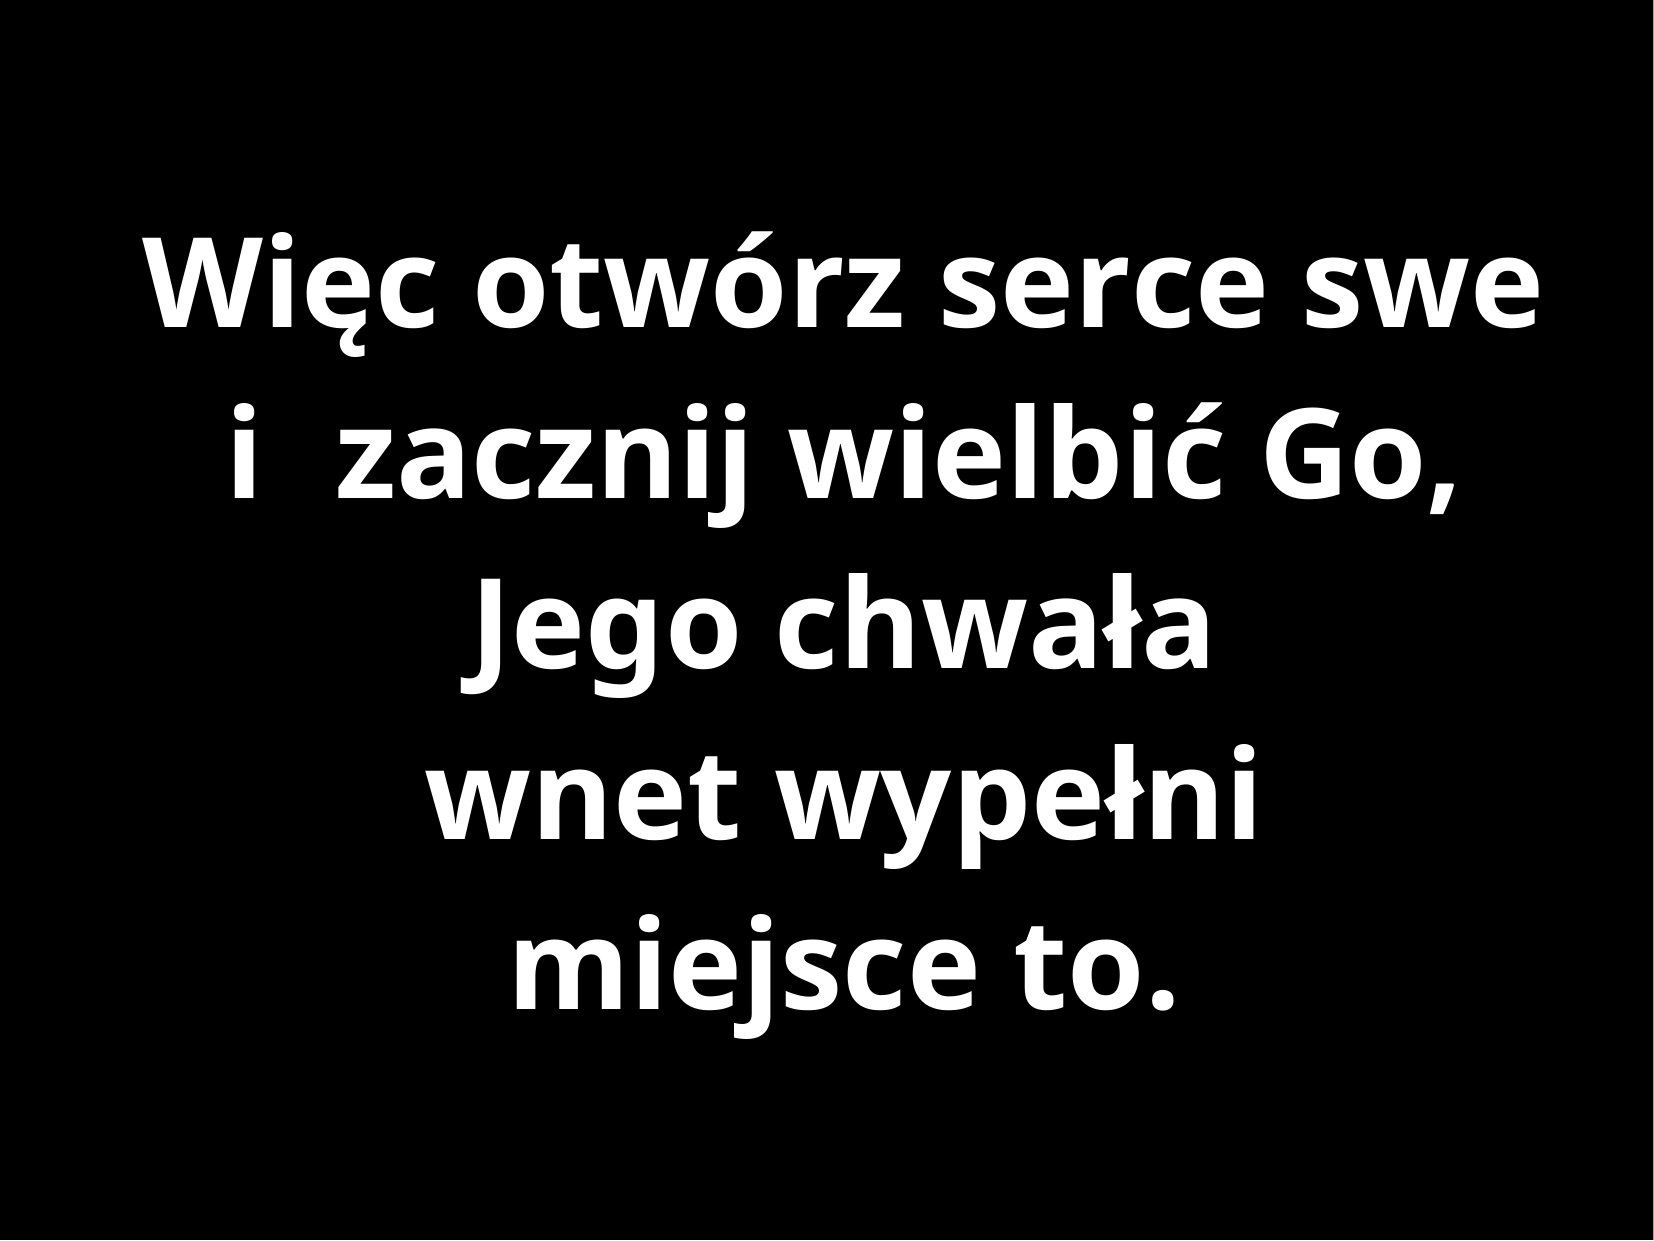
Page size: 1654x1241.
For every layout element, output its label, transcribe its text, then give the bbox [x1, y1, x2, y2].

subtitle Więc otwórz serce swe i zacznij wielbić Go, Jego chwała wnet wypełni miejsce to. [0, 0, 1654, 1241]
